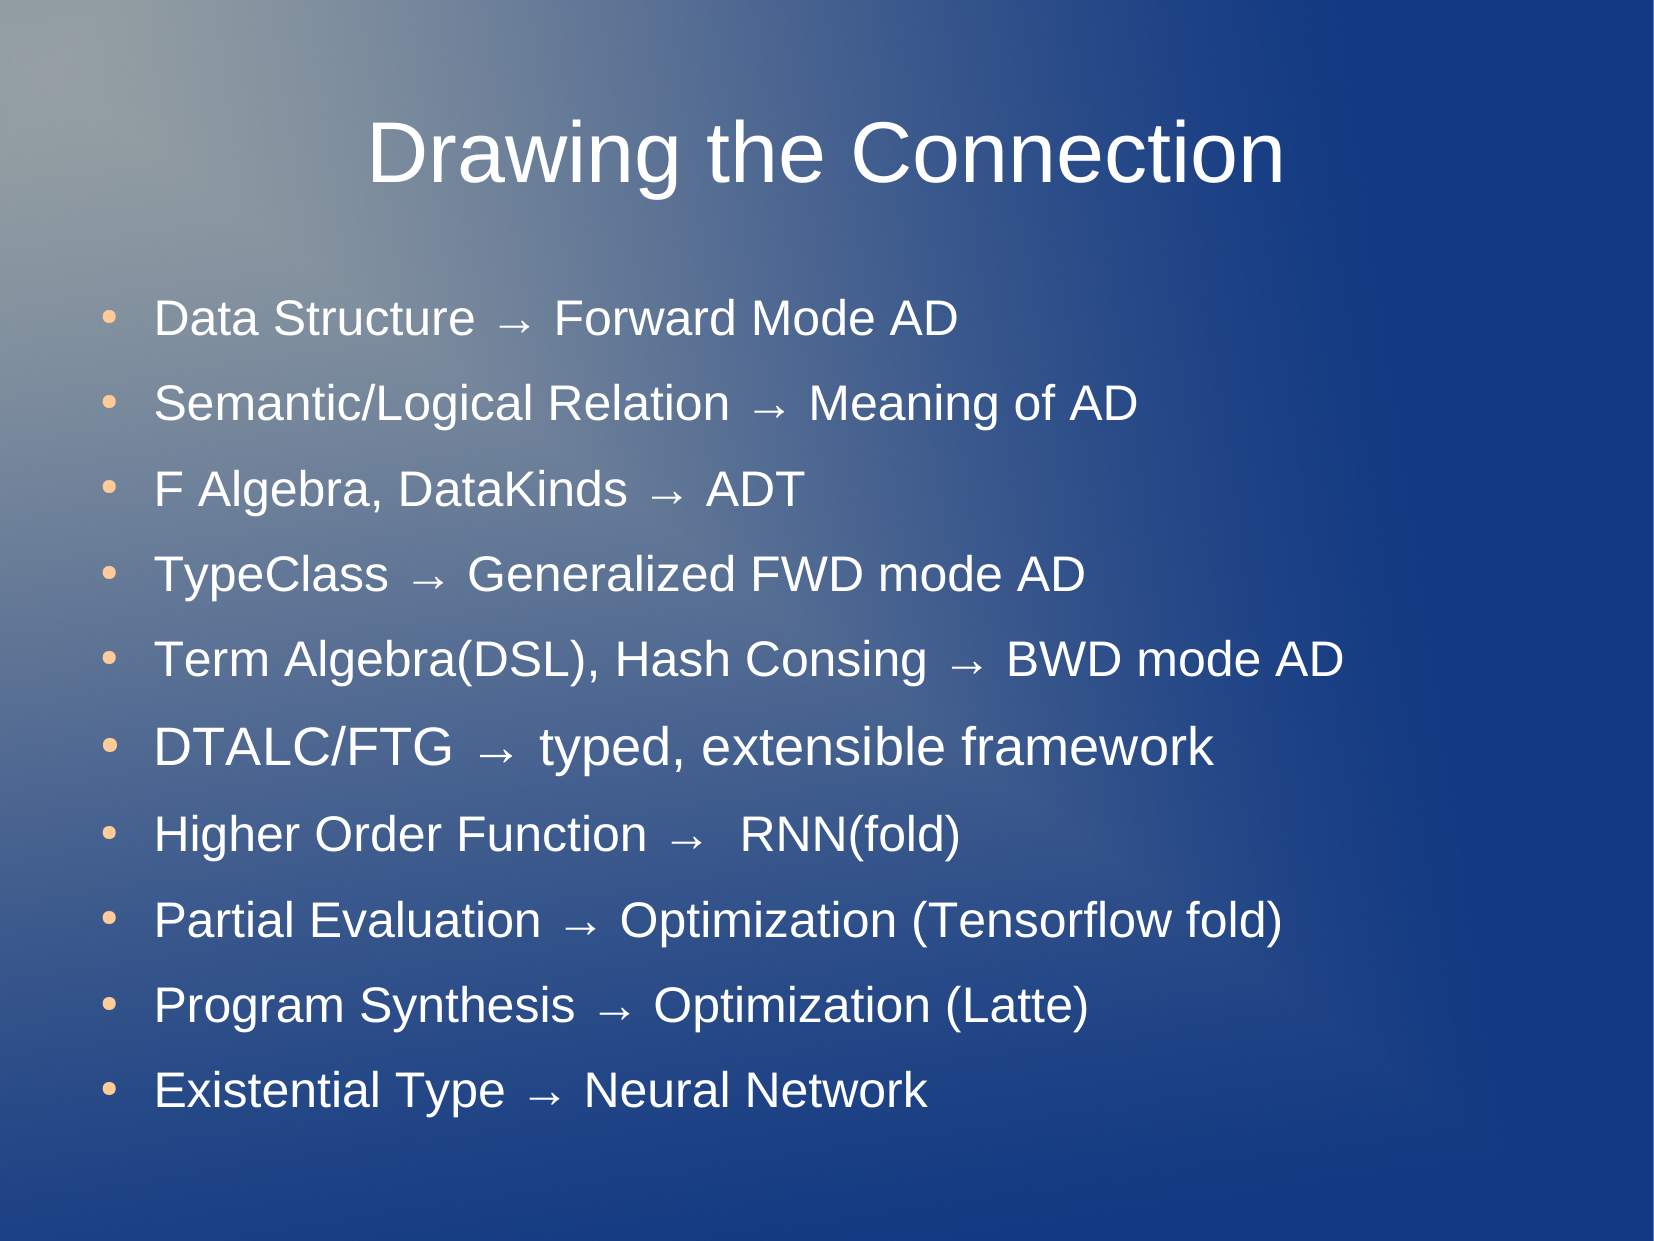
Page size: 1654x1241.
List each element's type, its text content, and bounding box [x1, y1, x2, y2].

title Drawing the Connection [82, 49, 1571, 257]
list Data Structure → Forward Mode AD Semantic/Logical Relation → Meaning of AD F Algebra, DataKinds → ADT TypeClass → Generalized FWD mode AD Term Algebra(DSL), Hash Consing → BWD mode AD DTALC/FTG → typed, extensible framework Higher Order Function → RNN(fold) Partial Evaluation → Optimization (Tensorflow fold) Program Synthesis → Optimization (Latte) Existential Type → Neural Network [82, 290, 1571, 1170]
picture [0, 0, 1654, 1241]
